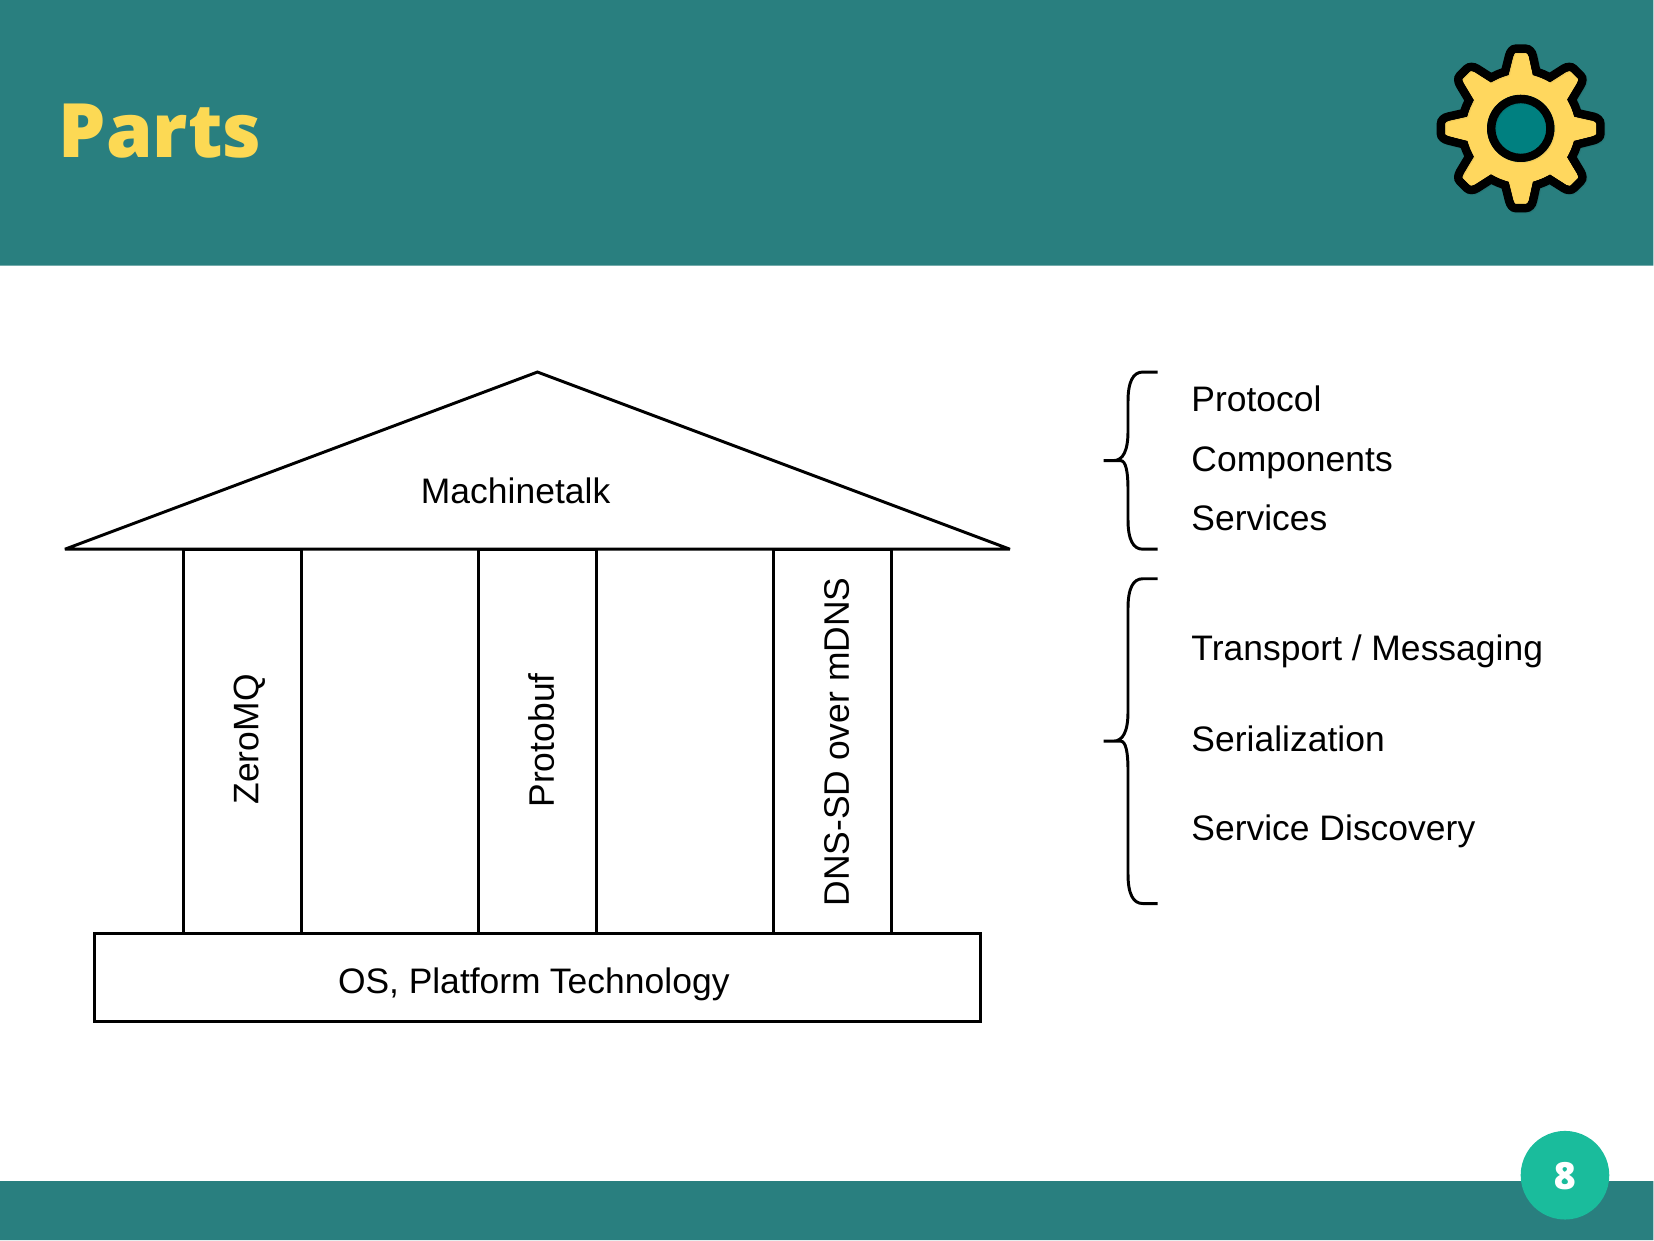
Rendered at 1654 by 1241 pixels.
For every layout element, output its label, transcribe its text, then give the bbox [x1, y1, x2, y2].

picture [59, 366, 1577, 1028]
title Parts [59, 49, 1595, 207]
